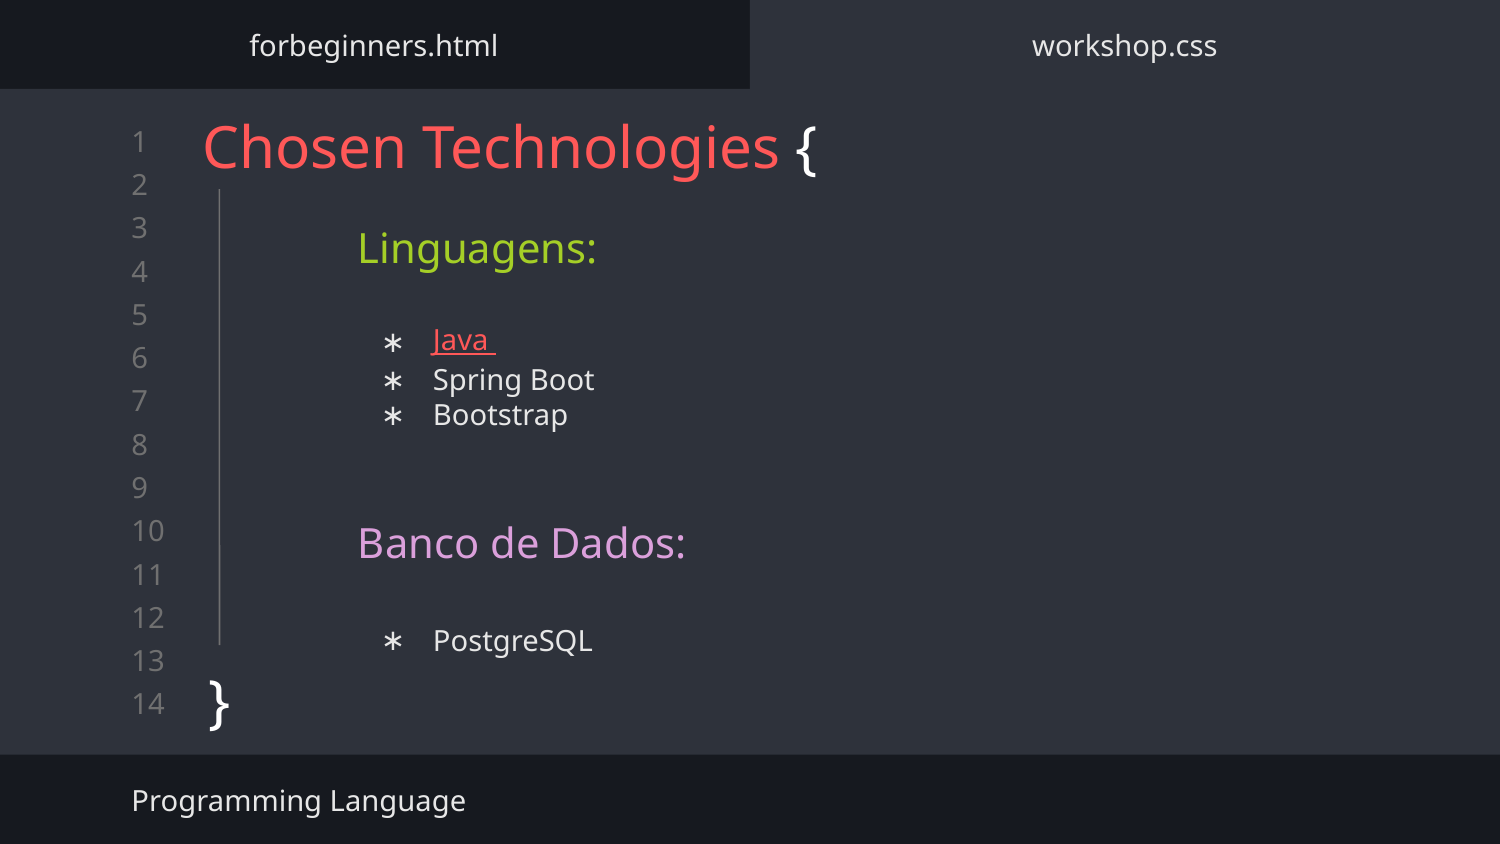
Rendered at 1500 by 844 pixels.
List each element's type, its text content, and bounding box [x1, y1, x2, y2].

subtitle Programming Language [116, 770, 915, 829]
subtitle forbeginners.html [0, 15, 749, 74]
subtitle workshop.css [750, 15, 1500, 74]
text_box } [177, 648, 261, 749]
title Chosen Technologies { [187, 95, 1384, 185]
list Linguagens: Java Spring Boot Bootstrap Banco de Dados: PostgreSQL [342, 206, 1182, 699]
